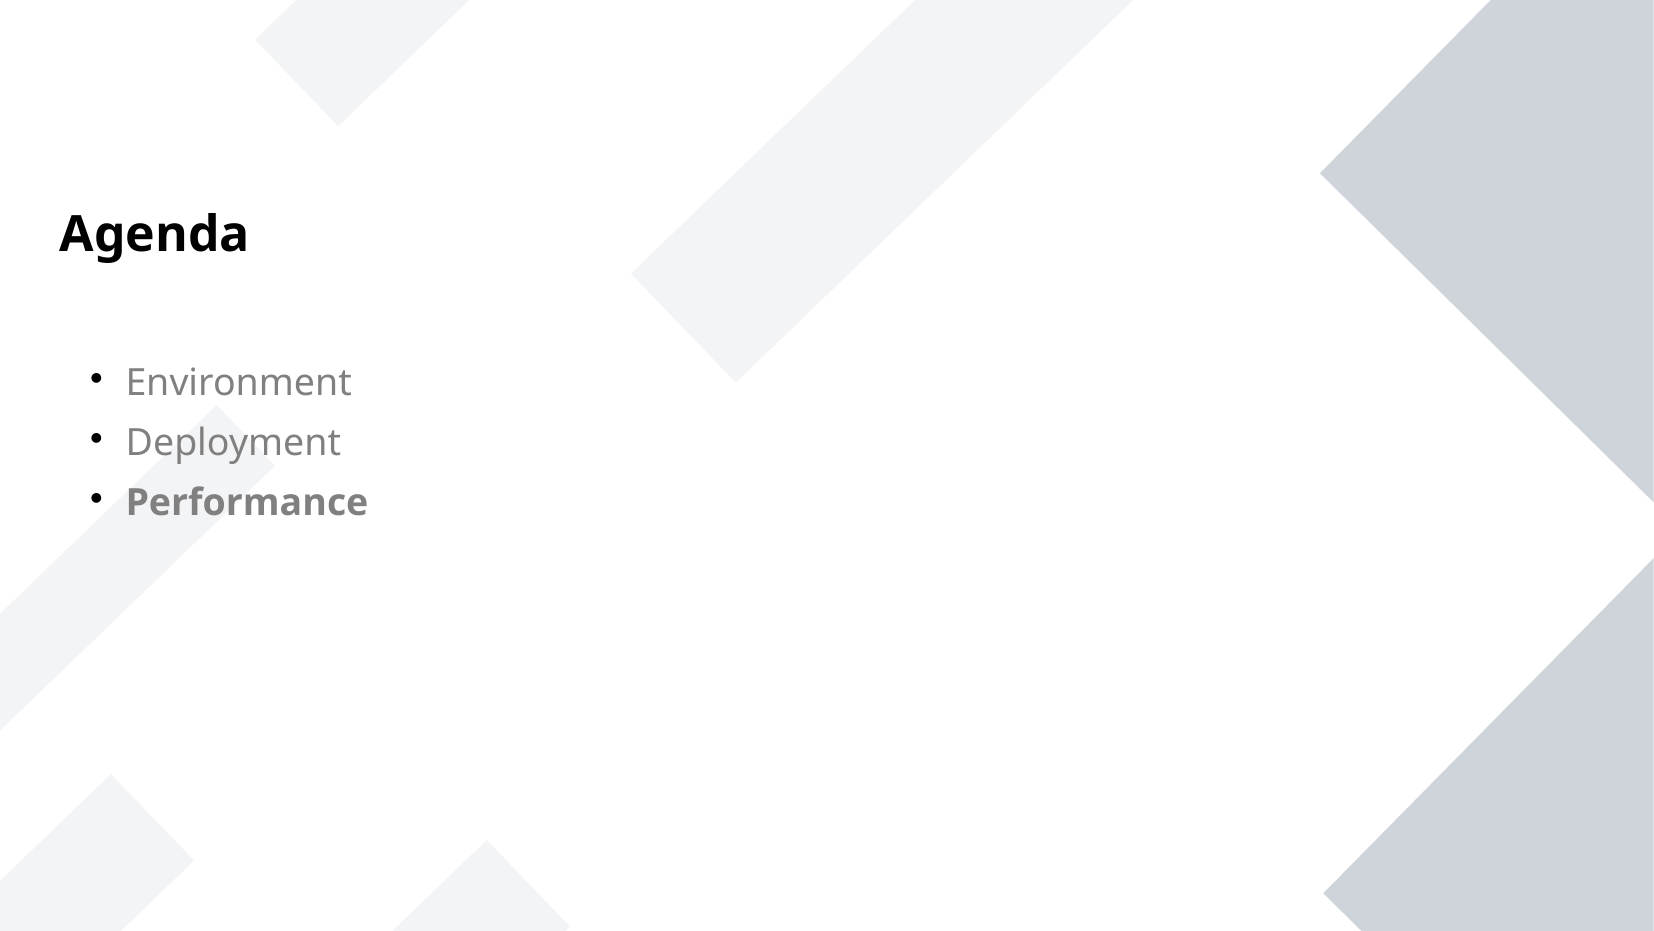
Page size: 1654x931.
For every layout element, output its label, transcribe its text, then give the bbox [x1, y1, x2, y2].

text_box Environment Deployment Performance [75, 350, 1005, 680]
text_box Agenda [44, 193, 938, 301]
